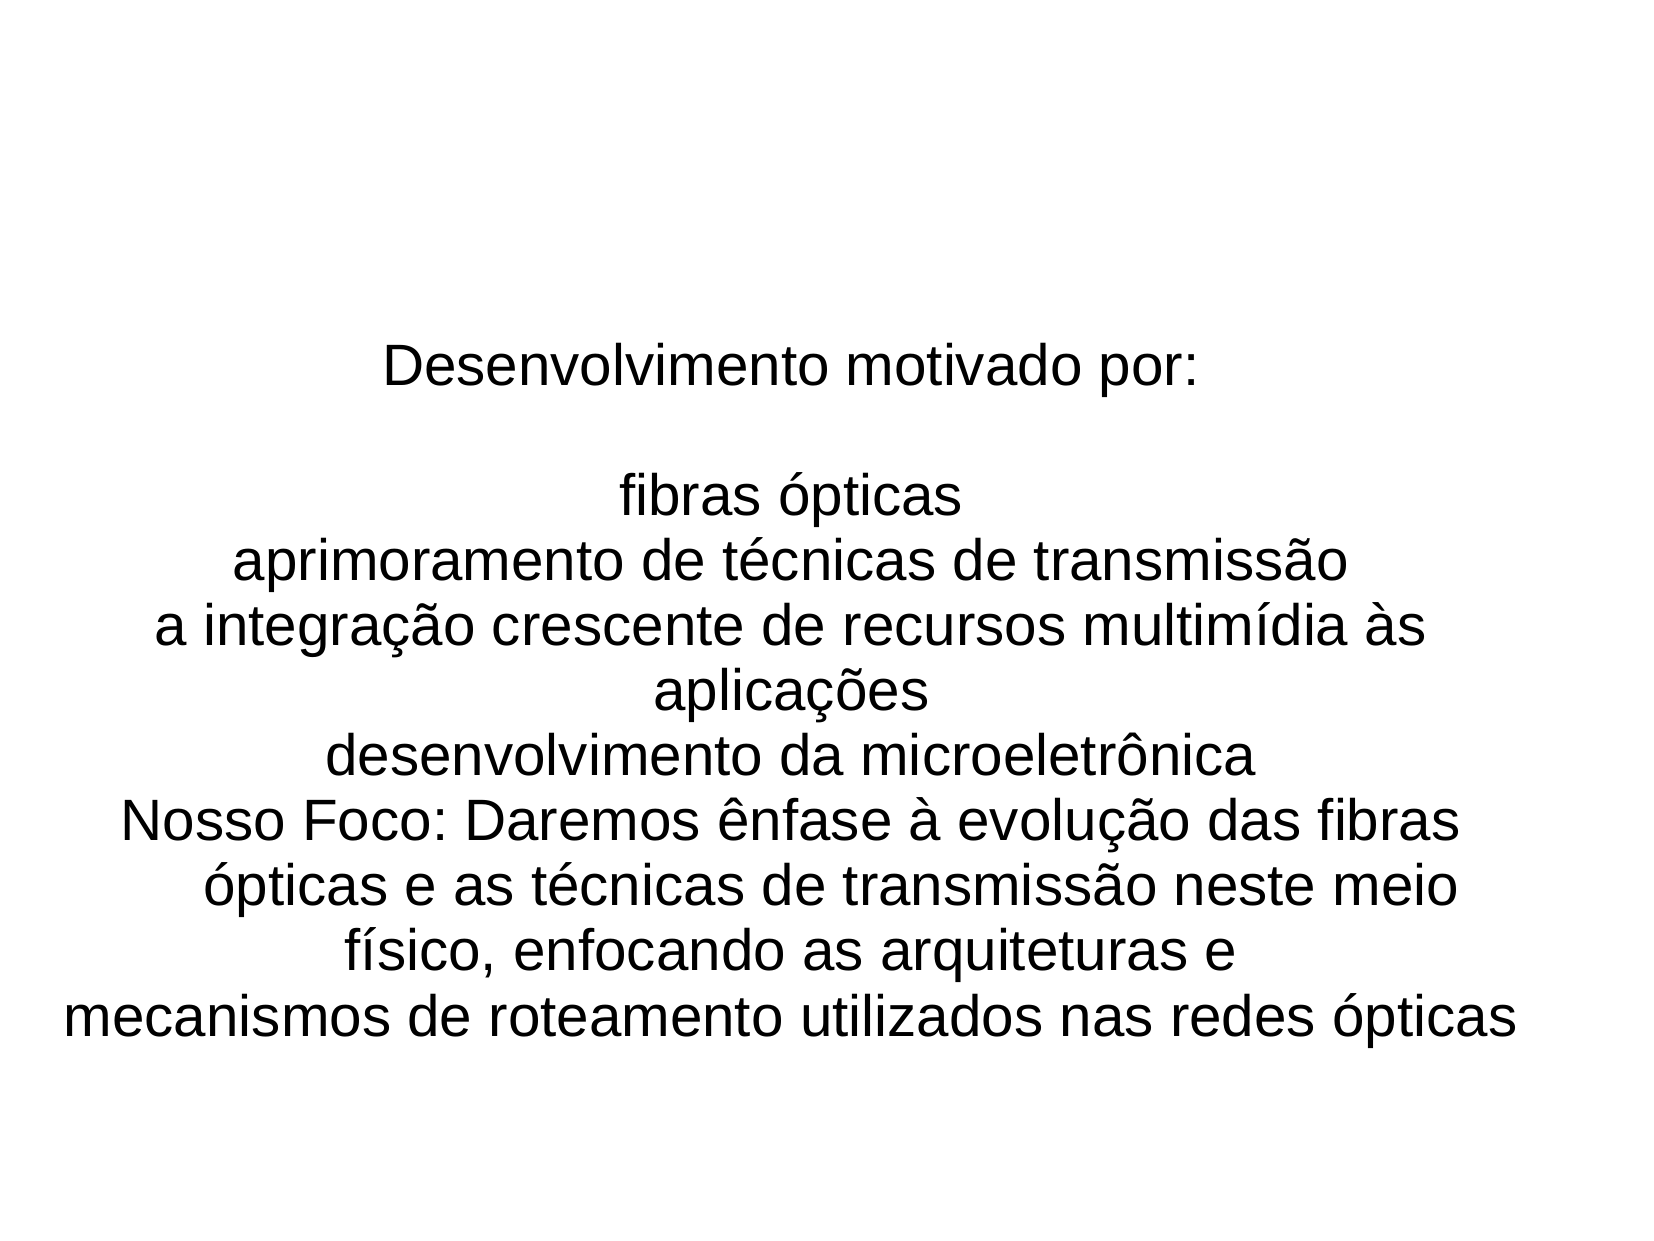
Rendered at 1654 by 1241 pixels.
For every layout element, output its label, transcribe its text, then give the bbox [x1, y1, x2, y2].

subtitle Desenvolvimento motivado por: fibras ópticas aprimoramento de técnicas de transmissão a integração crescente de recursos multimídia às aplicações desenvolvimento da microeletrônica Nosso Foco: Daremos ênfase à evolução das fibras ópticas e as técnicas de transmissão neste meio físico, enfocando as arquiteturas e mecanismos de roteamento utilizados nas redes ópticas [47, 288, 1536, 1093]
